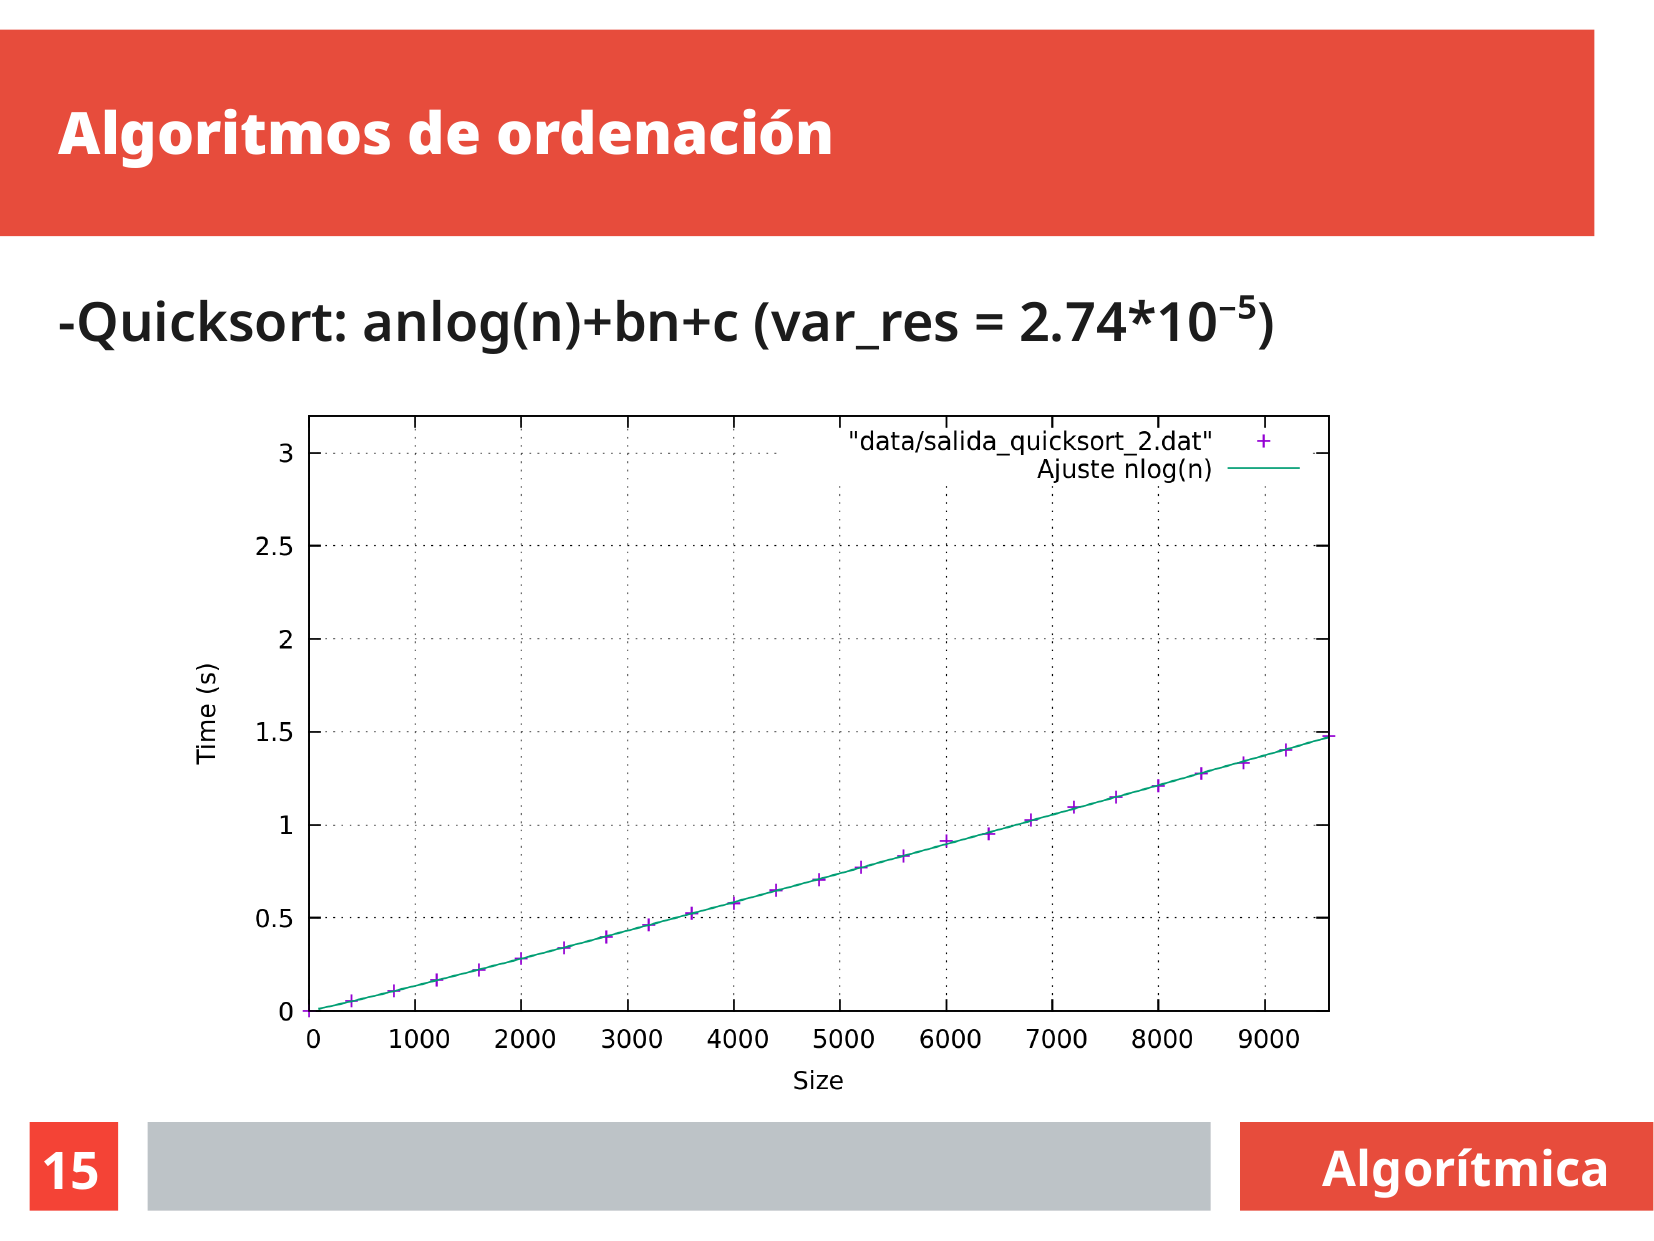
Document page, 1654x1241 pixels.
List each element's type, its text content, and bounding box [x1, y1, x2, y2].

list -Quicksort: anlog(n)+bn+c (var_res = 2.74*10⁻⁵) [59, 283, 1565, 367]
title Algoritmos de ordenación [59, 82, 1595, 172]
list 15 [41, 1133, 113, 1205]
picture [184, 385, 1512, 1099]
list Algorítmica [1322, 1133, 1619, 1205]
